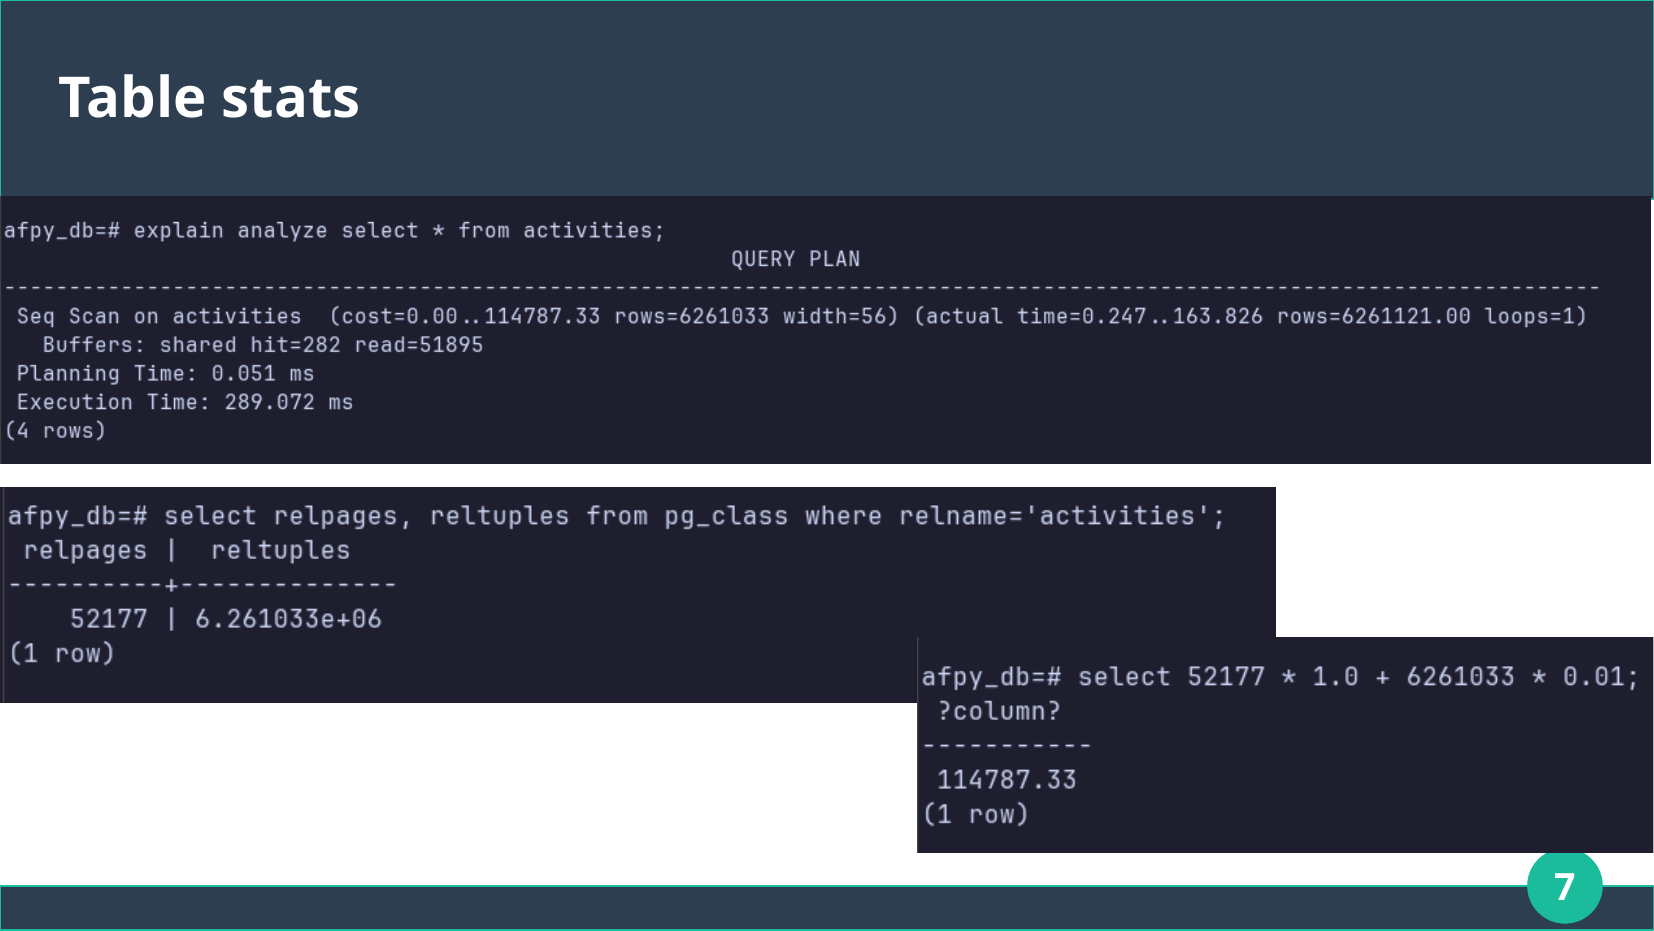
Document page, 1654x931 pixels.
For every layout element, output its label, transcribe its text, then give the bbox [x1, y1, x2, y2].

picture [0, 487, 1654, 854]
picture [0, 196, 1651, 464]
title Table stats [59, 37, 1595, 155]
